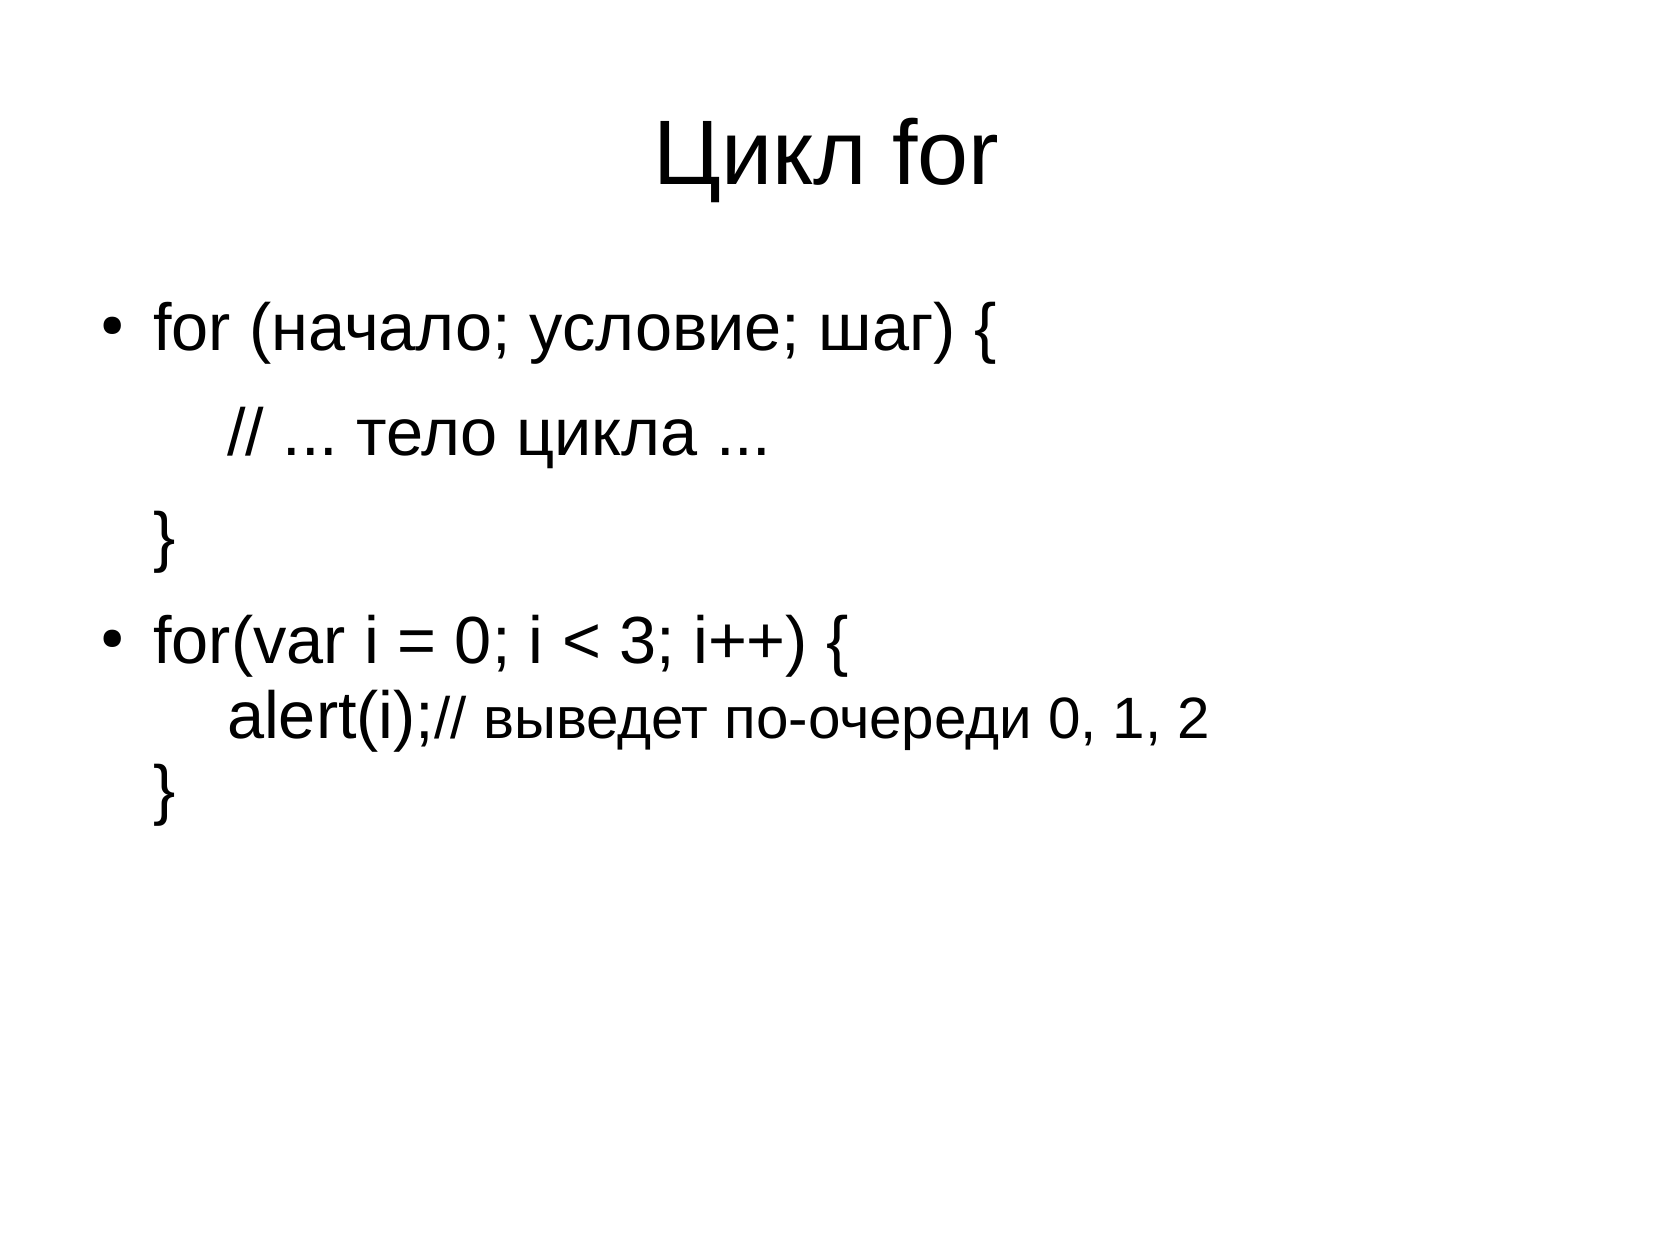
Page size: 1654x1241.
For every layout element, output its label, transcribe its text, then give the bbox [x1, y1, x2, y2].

list for (начало; условие; шаг) { // ... тело цикла ... } for(var i = 0; i < 3; i++) { alert(i);// выведет по-очереди 0, 1, 2 } [82, 290, 1571, 1109]
title Цикл for [82, 49, 1571, 257]
